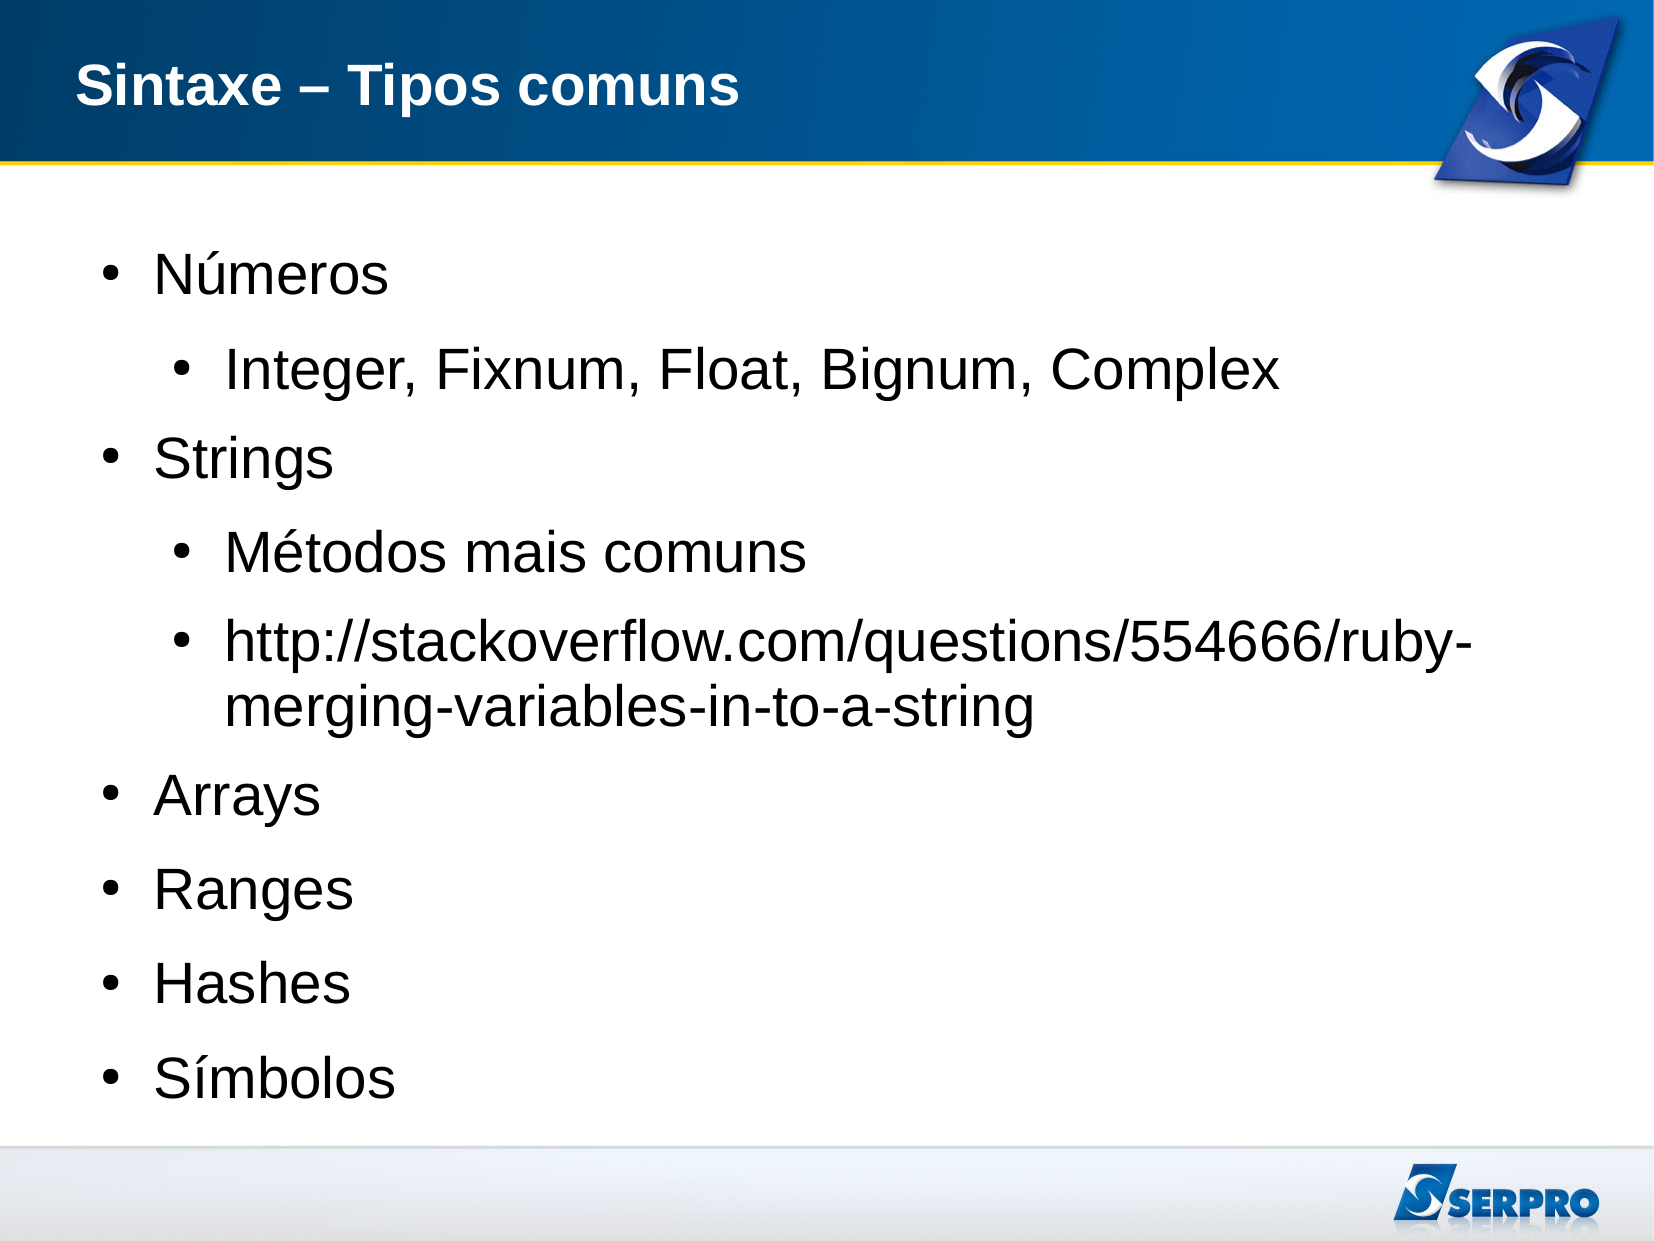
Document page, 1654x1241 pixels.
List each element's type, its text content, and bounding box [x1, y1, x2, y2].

list Números Integer, Fixnum, Float, Bignum, Complex Strings Métodos mais comuns http://stackoverflow.com/questions/554666/ruby-merging-variables-in-to-a-string Arrays Ranges Hashes Símbolos [82, 242, 1571, 1111]
title Sintaxe – Tipos comuns [75, 41, 1434, 130]
picture [0, 0, 1654, 1241]
